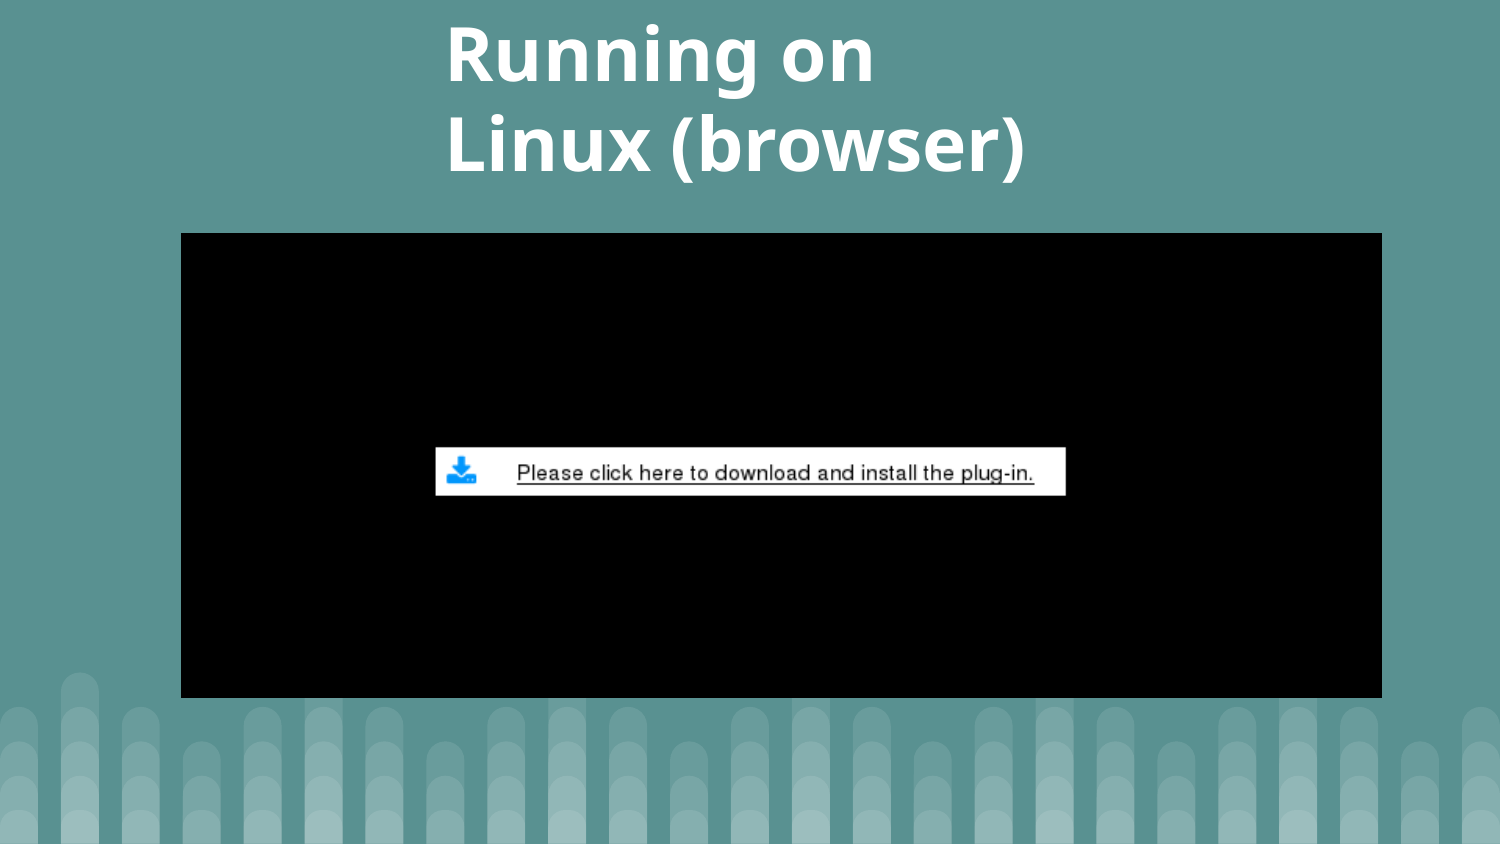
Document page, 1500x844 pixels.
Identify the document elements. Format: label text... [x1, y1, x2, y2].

picture [181, 233, 1382, 698]
title Running on Linux (browser) [429, 15, 1099, 177]
